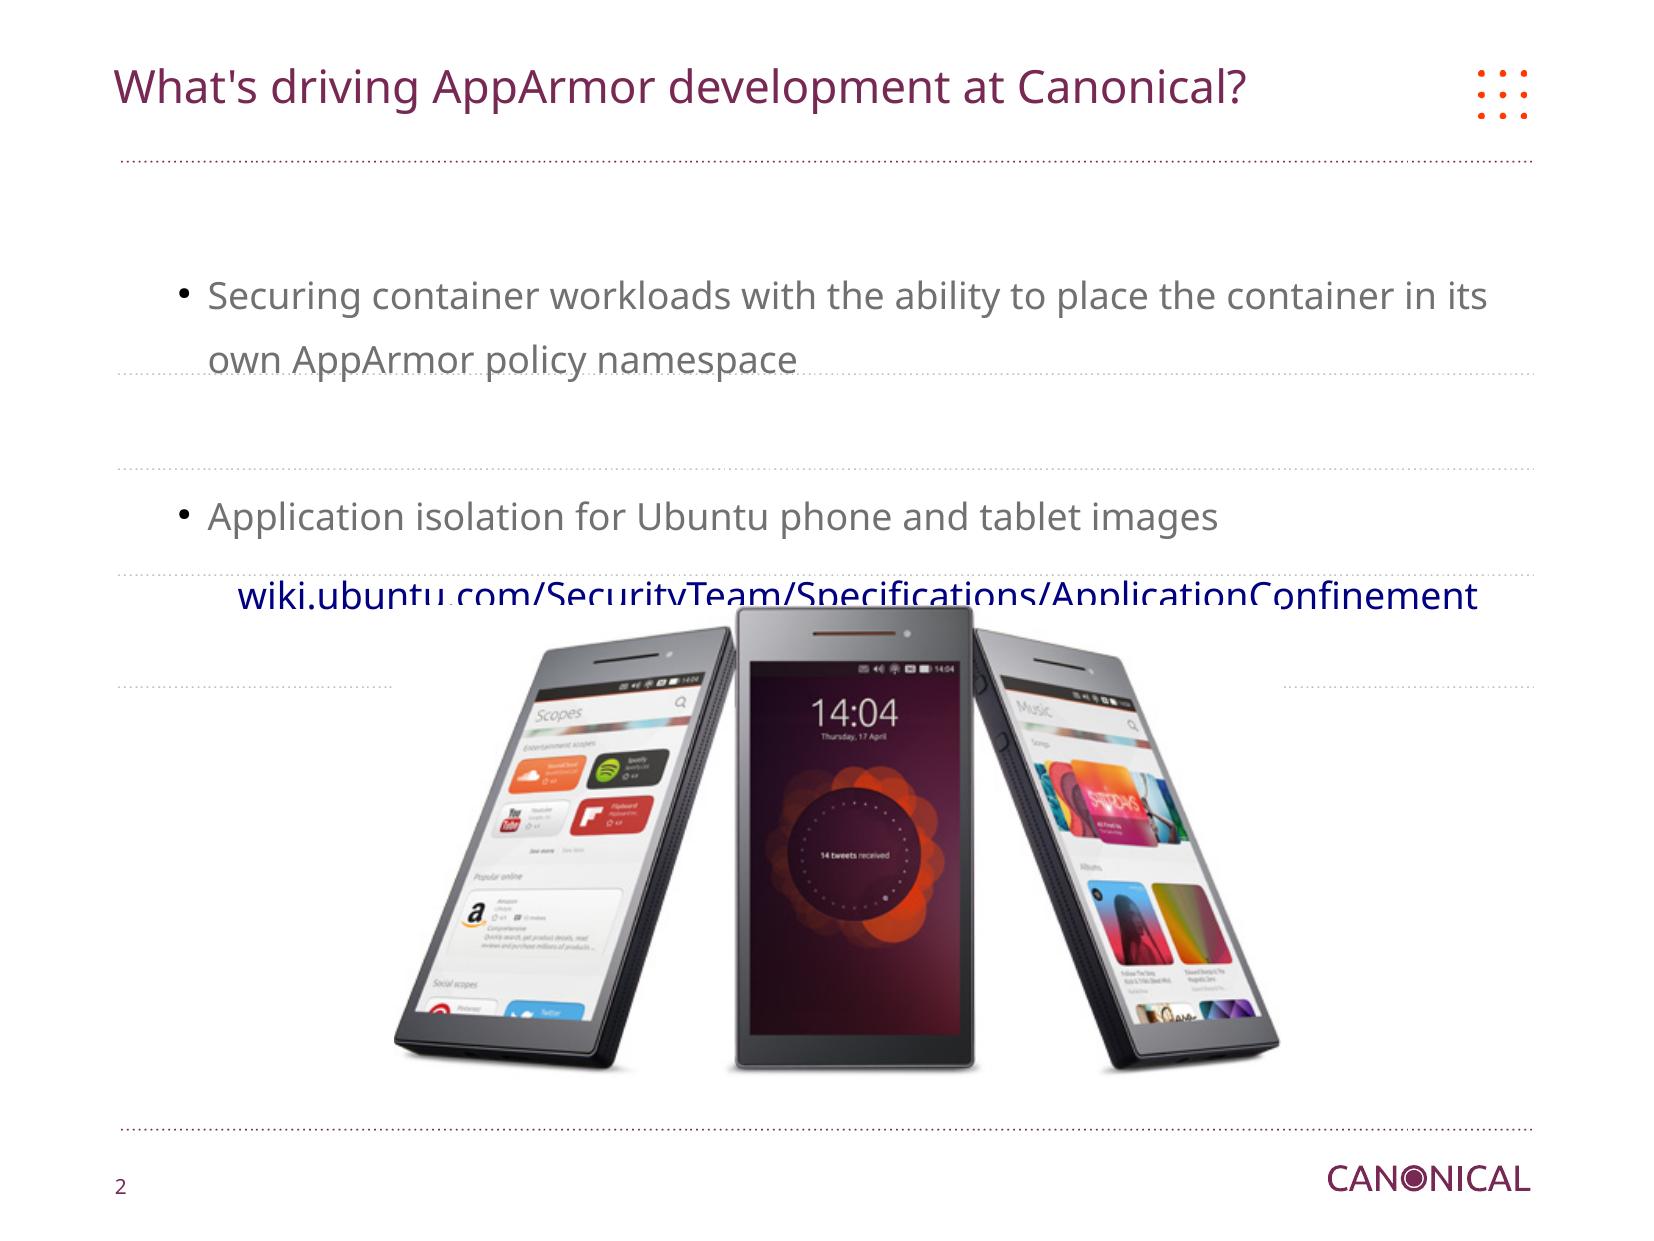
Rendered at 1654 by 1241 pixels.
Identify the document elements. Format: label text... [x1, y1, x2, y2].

picture [1478, 70, 1527, 119]
picture [118, 466, 147, 473]
picture [118, 605, 1537, 1078]
picture [118, 372, 147, 378]
picture [111, 1127, 1533, 1134]
picture [111, 159, 1533, 166]
picture [118, 572, 147, 579]
list Securing container workloads with the ability to place the container in its own AppArmor policy namespace Application isolation for Ubuntu phone and tablet images wiki.ubuntu.com/SecurityTeam/Specifications/ApplicationConfinement [147, 256, 1506, 591]
picture [1506, 572, 1537, 579]
picture [1506, 466, 1537, 473]
title What's driving AppArmor development at Canonical? [113, 59, 1382, 112]
picture [1506, 372, 1537, 378]
